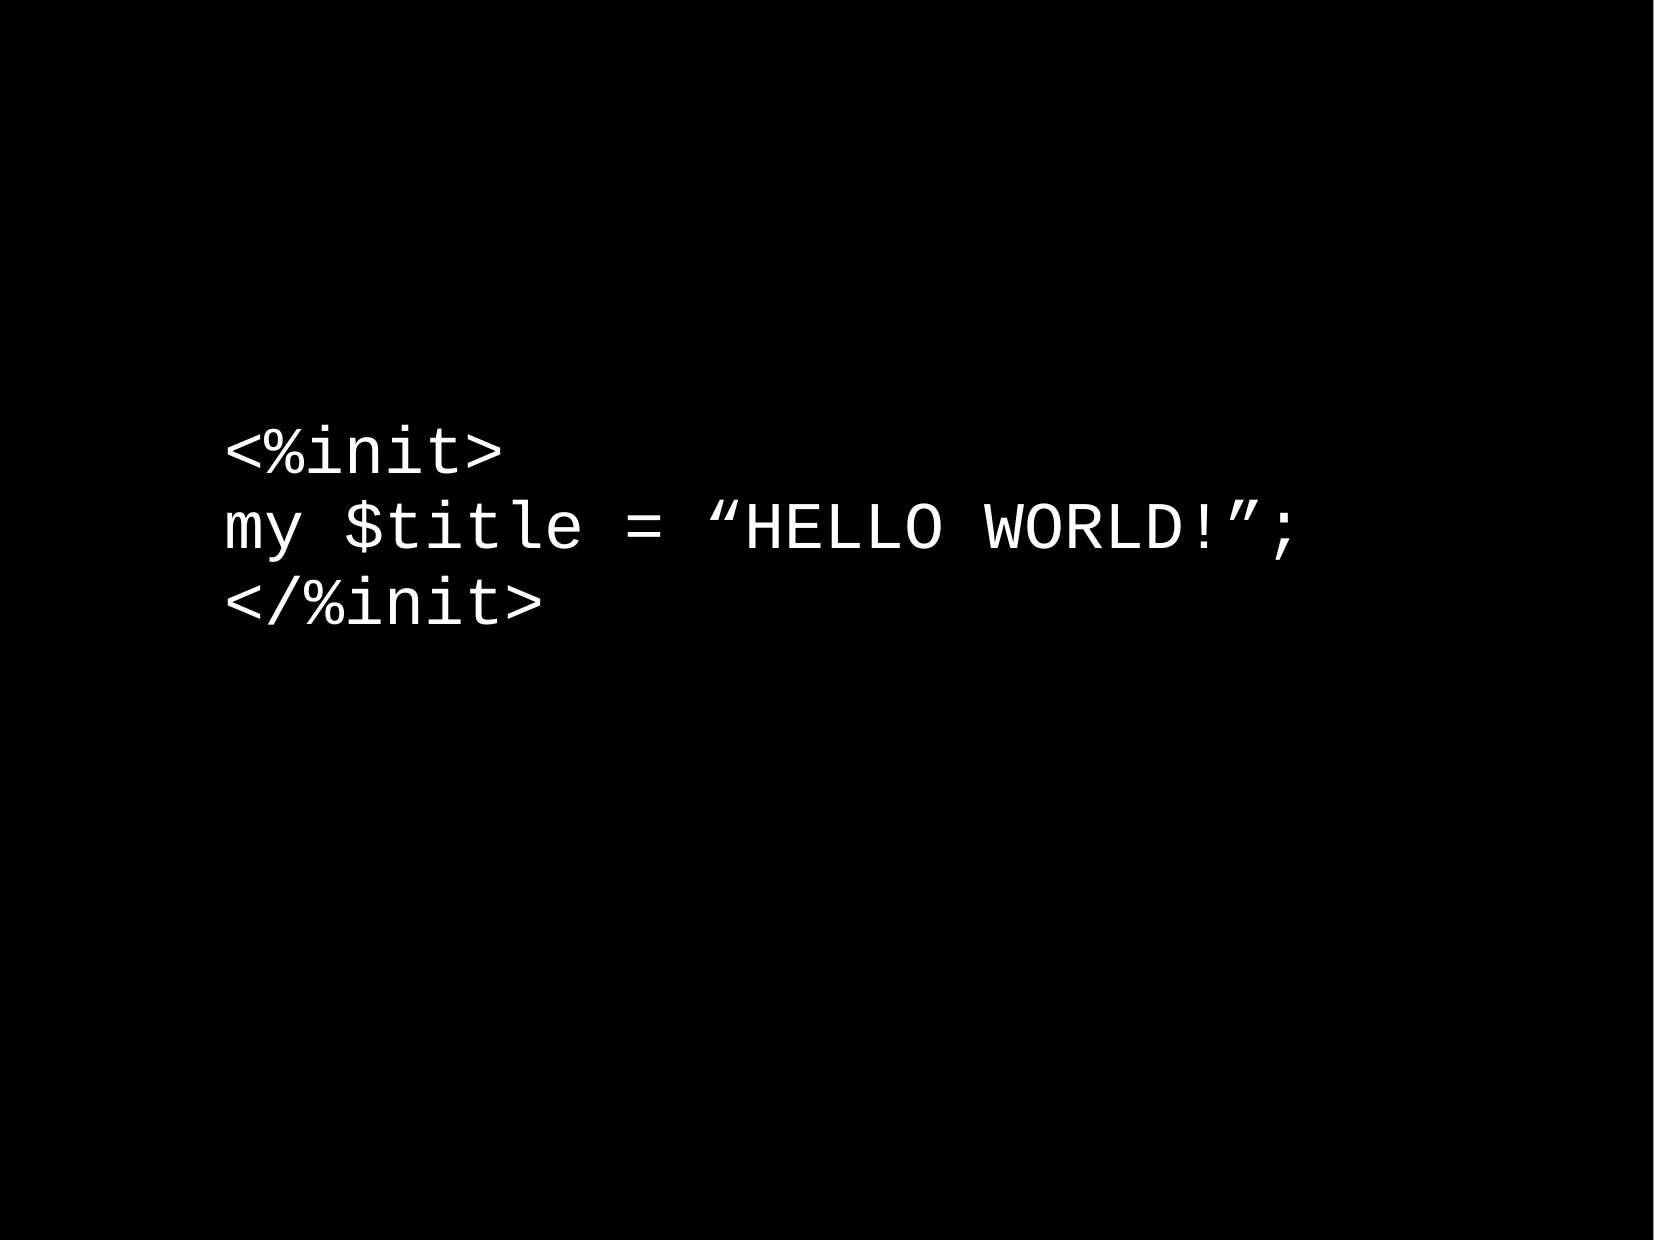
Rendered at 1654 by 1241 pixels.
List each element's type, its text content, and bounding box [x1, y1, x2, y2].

list <%init> my $title = “HELLO WORLD!”; </%init> [224, 342, 1406, 839]
